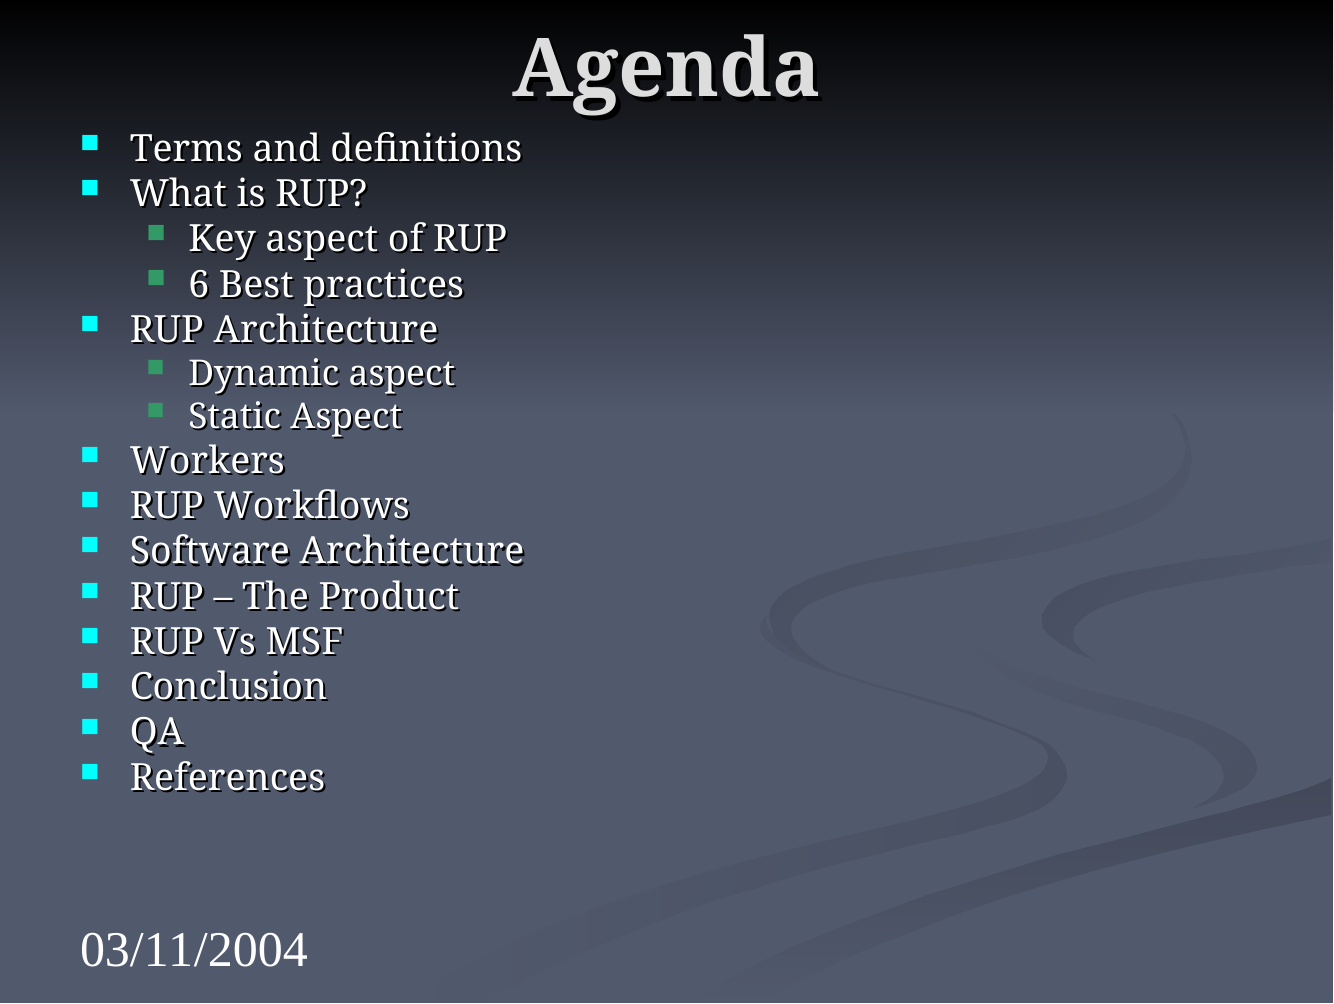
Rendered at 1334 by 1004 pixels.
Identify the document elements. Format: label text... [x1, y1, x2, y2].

list Terms and definitions What is RUP? Key aspect of RUP 6 Best practices RUP Architecture Dynamic aspect Static Aspect Workers RUP Workflows Software Architecture RUP – The Product RUP Vs MSF Conclusion QA References [66, 125, 1267, 862]
title Agenda [66, 0, 1267, 125]
